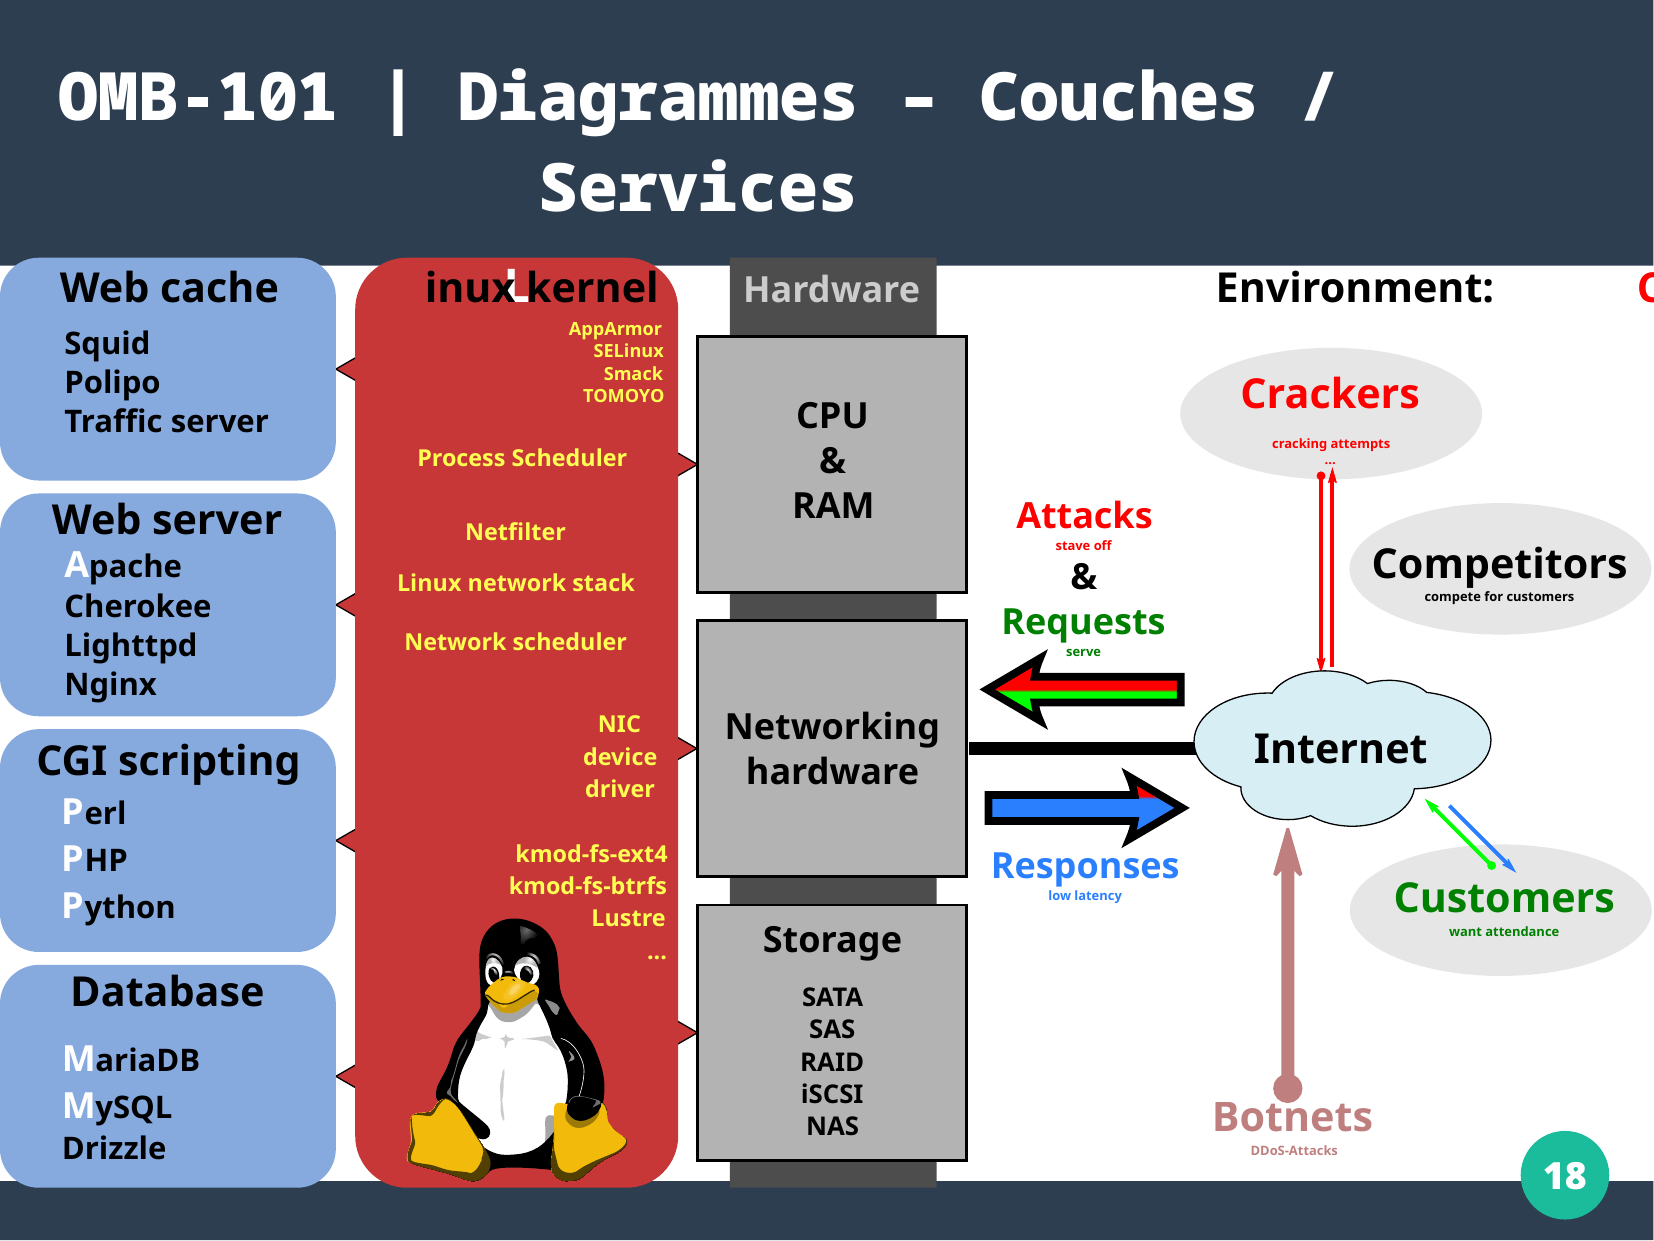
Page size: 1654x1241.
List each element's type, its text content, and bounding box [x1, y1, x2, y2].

picture [0, 257, 1654, 1188]
title OMB-101 | Diagrammes – Couches / Services [59, 49, 1595, 207]
